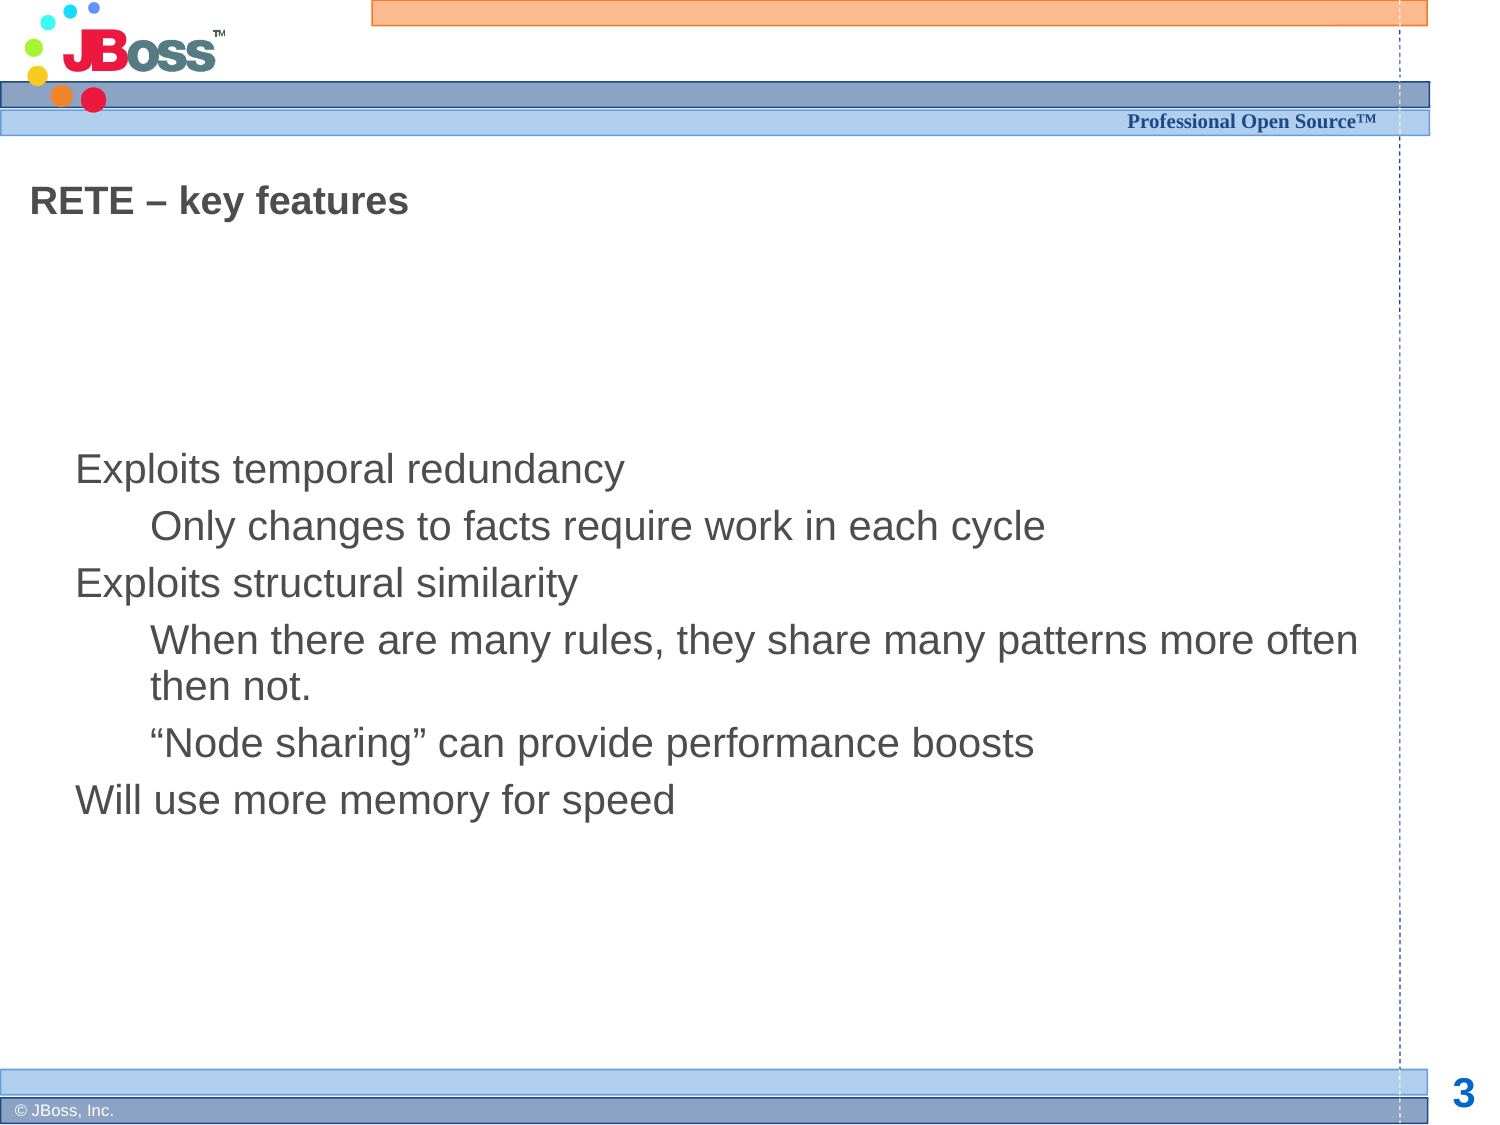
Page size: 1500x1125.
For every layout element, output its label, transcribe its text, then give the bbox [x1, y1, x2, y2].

title RETE – key features [29, 118, 1317, 284]
subtitle Exploits temporal redundancy Only changes to facts require work in each cycle Exploits structural similarity When there are many rules, they share many patterns more often then not. “Node sharing” can provide performance boosts Will use more memory for speed [75, 263, 1425, 1006]
